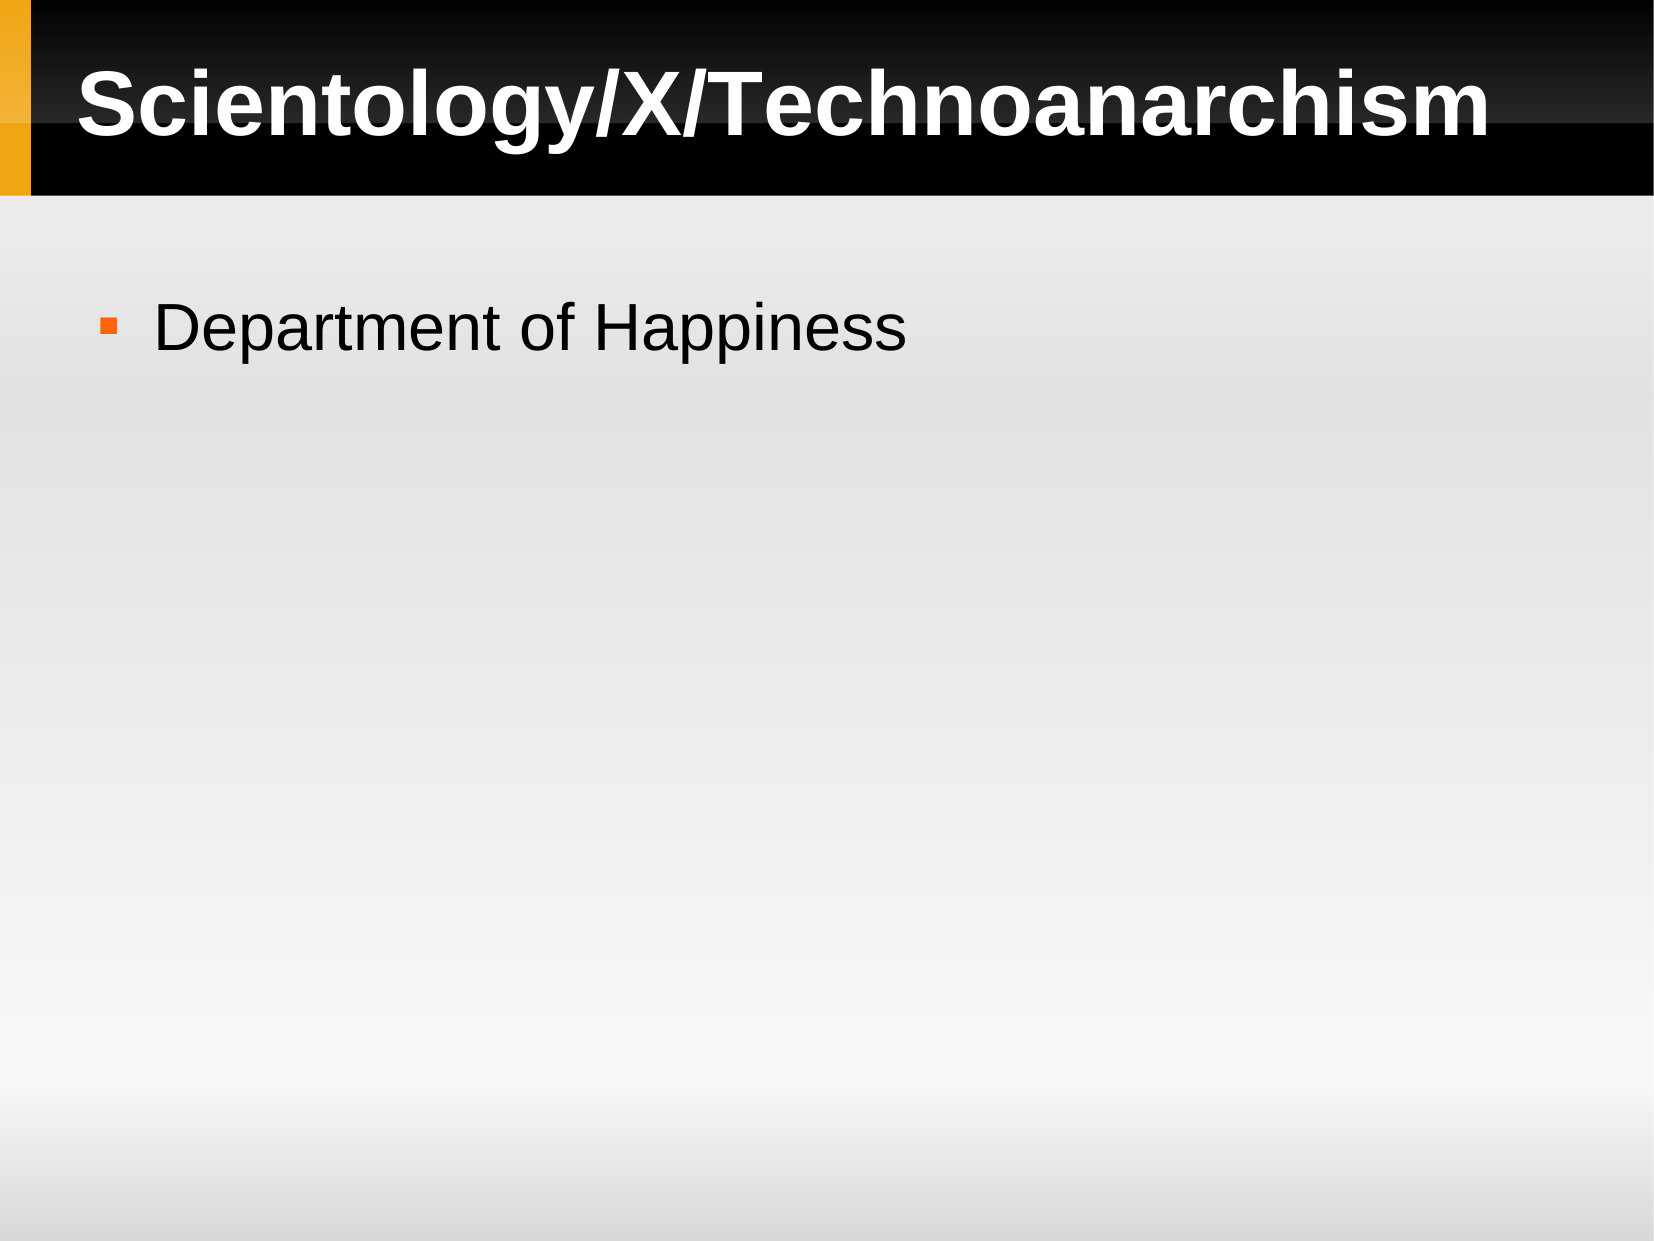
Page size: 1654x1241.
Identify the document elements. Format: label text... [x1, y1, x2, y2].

list Department of Happiness [82, 290, 1571, 1109]
title Scientology/X/Technoanarchism [76, 0, 1565, 208]
picture [0, 0, 1654, 1241]
